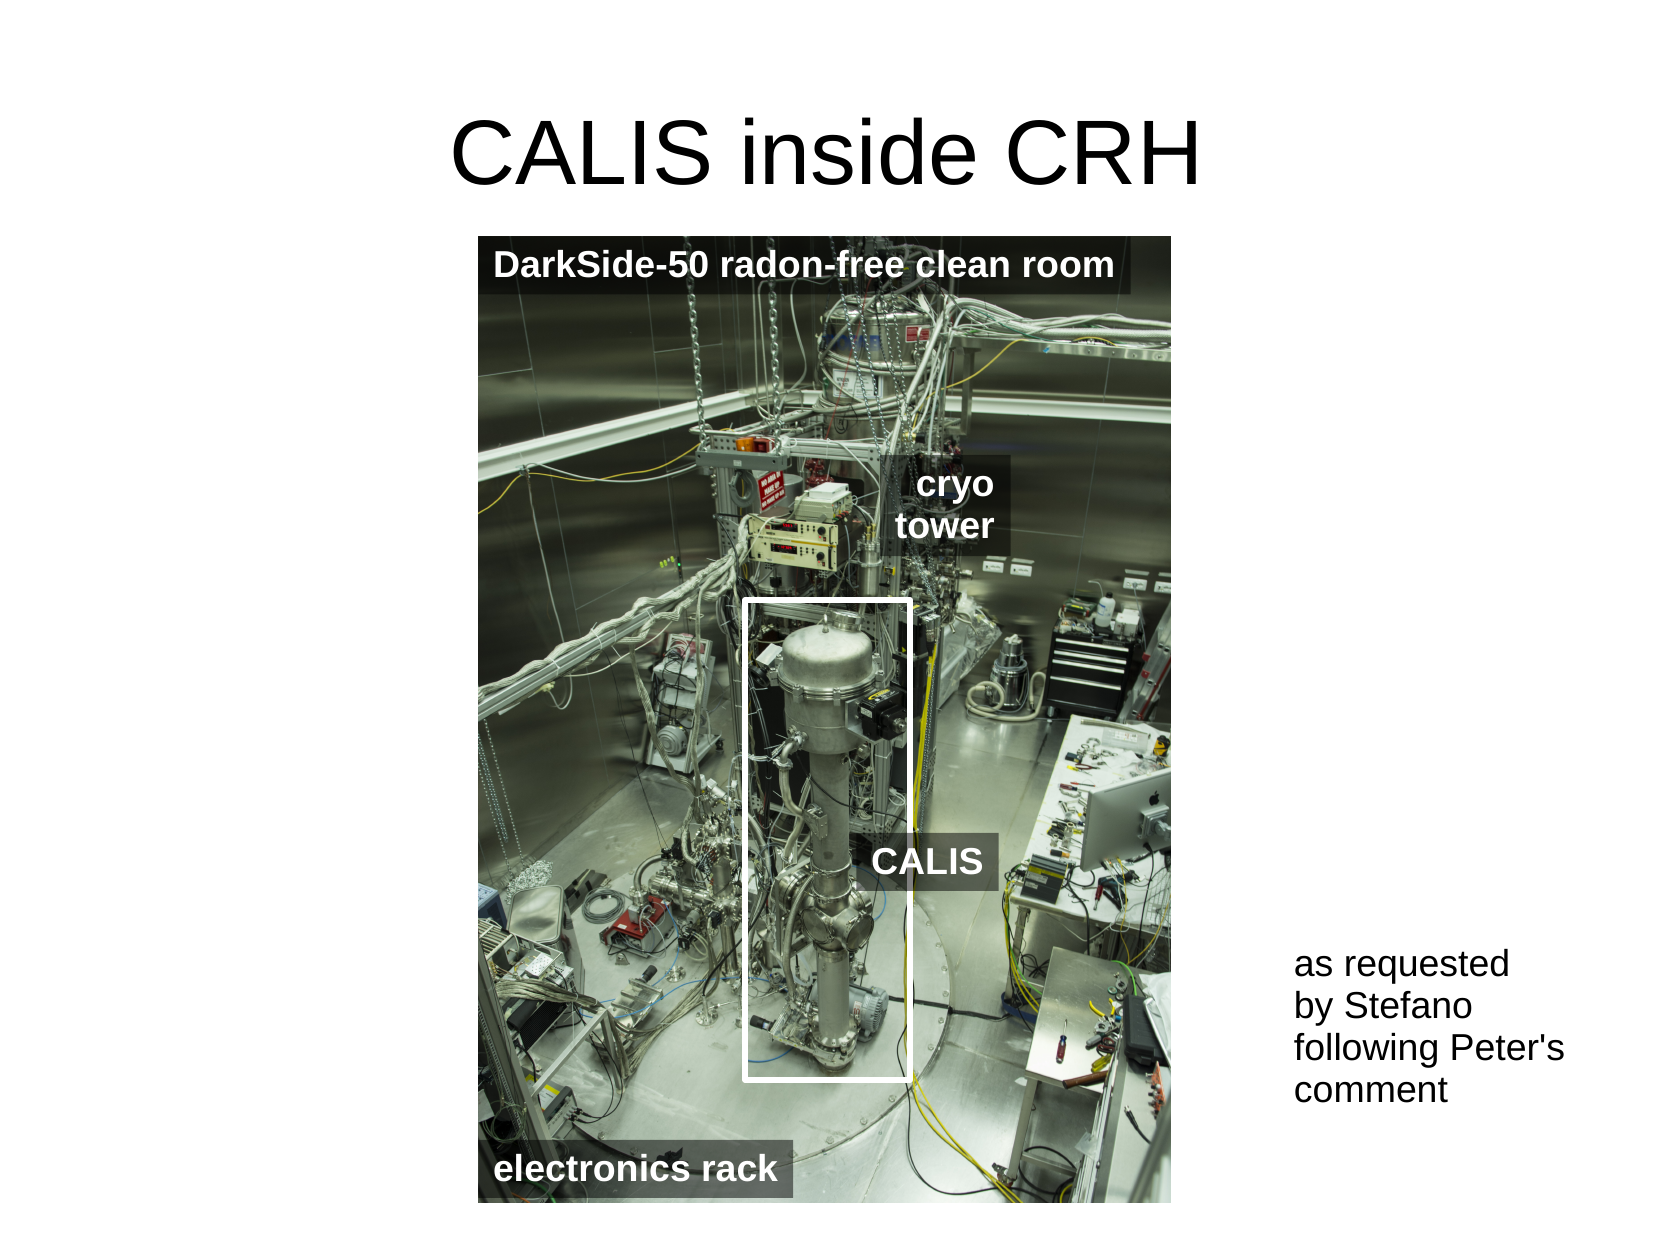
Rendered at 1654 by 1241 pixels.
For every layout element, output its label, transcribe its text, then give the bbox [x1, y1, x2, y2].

text_box cryo tower [880, 454, 1011, 557]
picture [478, 236, 1171, 1203]
text_box CALIS [856, 832, 998, 891]
text_box as requested by Stefano following Peter's comment [1279, 934, 1580, 1118]
text_box DarkSide-50 radon-free clean room [478, 236, 1131, 295]
title CALIS inside CRH [82, 49, 1571, 257]
text_box electronics rack [478, 1139, 794, 1198]
